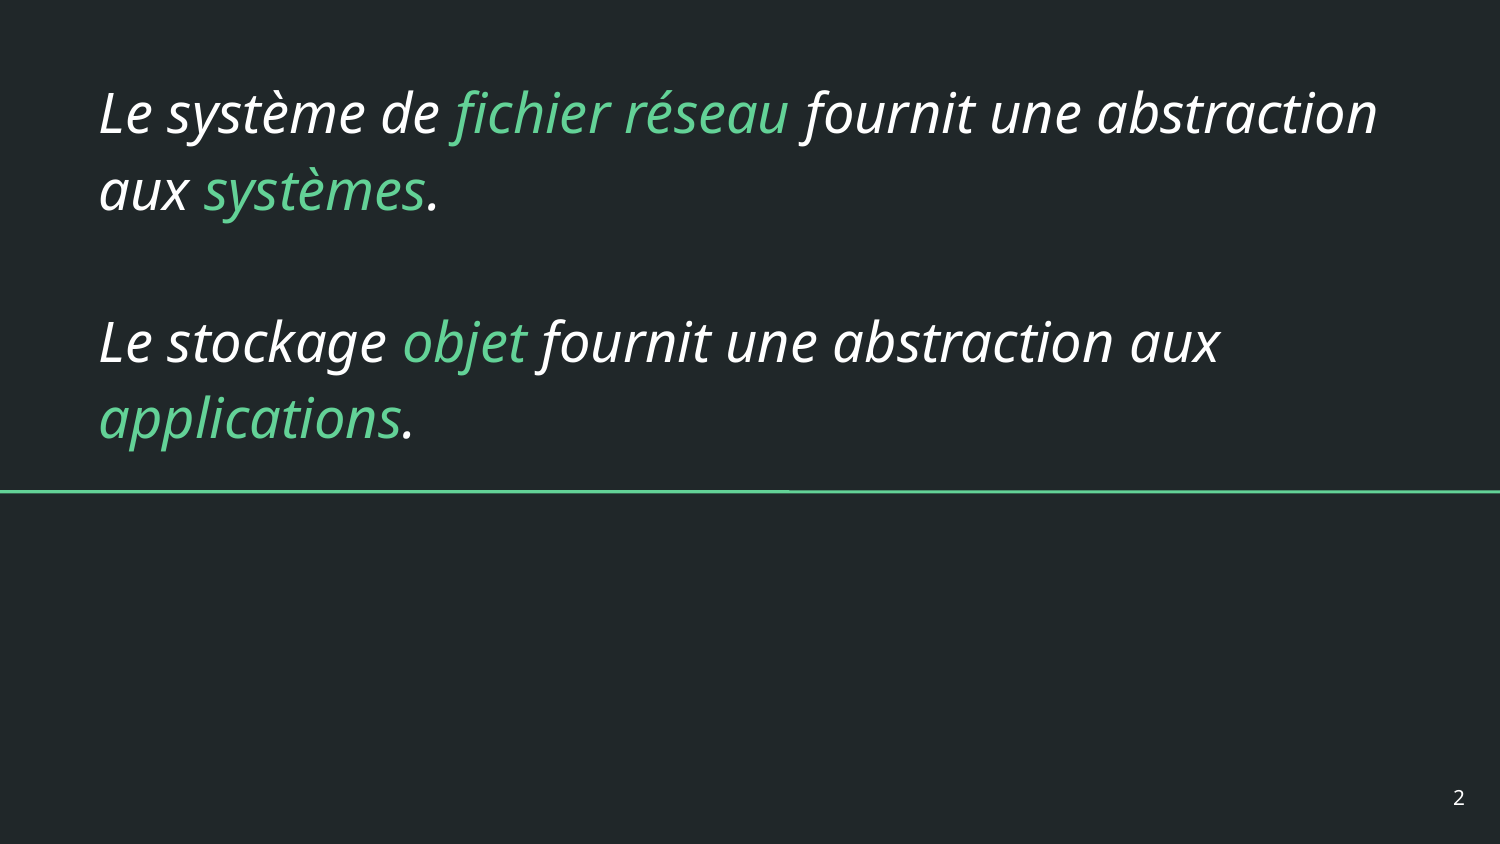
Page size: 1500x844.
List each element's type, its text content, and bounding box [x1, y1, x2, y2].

title Le système de fichier réseau fournit une abstraction aux systèmes. Le stockage objet fournit une abstraction aux applications. [83, 59, 1417, 473]
slide_number <numéro> [1389, 764, 1480, 830]
